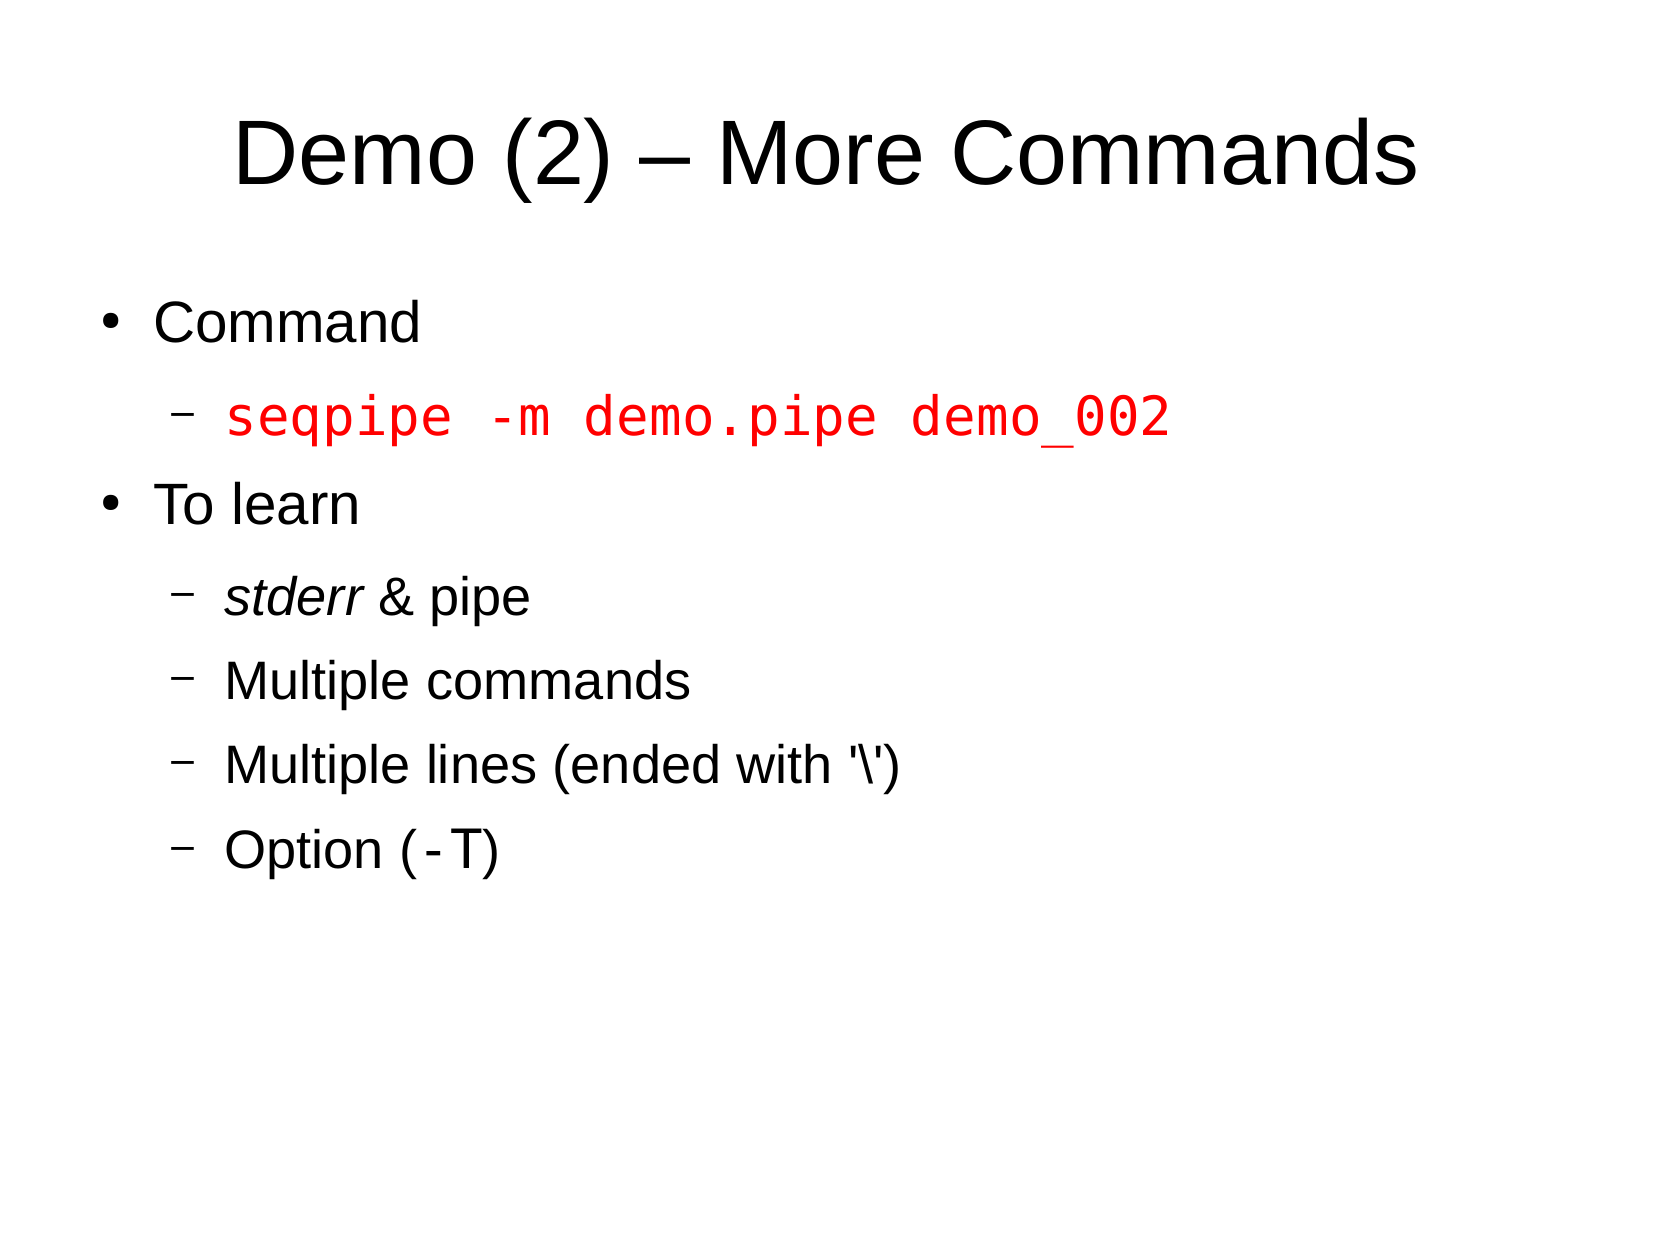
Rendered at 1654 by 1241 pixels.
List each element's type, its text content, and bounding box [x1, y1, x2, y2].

title Demo (2) – More Commands [82, 49, 1571, 257]
list Command seqpipe -m demo.pipe demo_002 To learn stderr & pipe Multiple commands Multiple lines (ended with '\') Option (-T) [82, 290, 1538, 1010]
